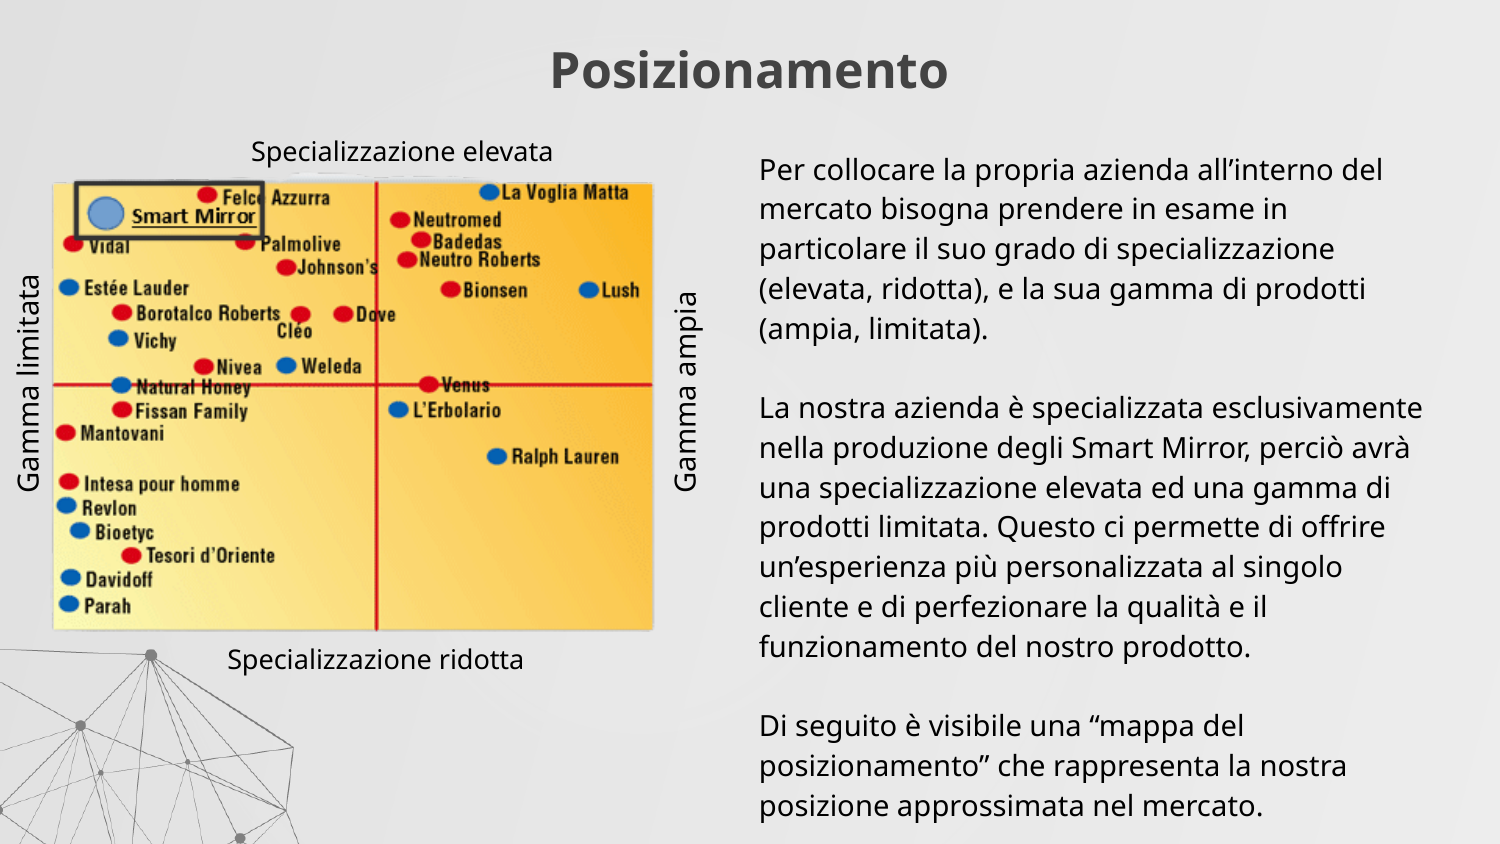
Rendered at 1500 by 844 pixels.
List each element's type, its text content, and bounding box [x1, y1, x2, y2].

title Posizionamento [322, 23, 1178, 177]
text_box Per collocare la propria azienda all’interno del mercato bisogna prendere in esame in particolare il suo grado di specializzazione (elevata, ridotta), e la sua gamma di prodotti (ampia, limitata). La nostra azienda è specializzata esclusivamente nella produzione degli Smart Mirror, perciò avrà una specializzazione elevata ed una gamma di prodotti limitata. Questo ci permette di offrire un’esperienza più personalizzata al singolo cliente e di perfezionare la qualità e il funzionamento del nostro prodotto. Di seguito è visibile una “mappa del posizionamento” che rappresenta la nostra posizione approssimata nel mercato. [744, 141, 1453, 844]
picture [0, 0, 1500, 844]
text_box Specializzazione ridotta [212, 633, 709, 733]
text_box Gamma ampia [656, 177, 756, 508]
text_box Gamma limitata [0, 177, 99, 508]
text_box Specializzazione elevata [236, 125, 733, 225]
